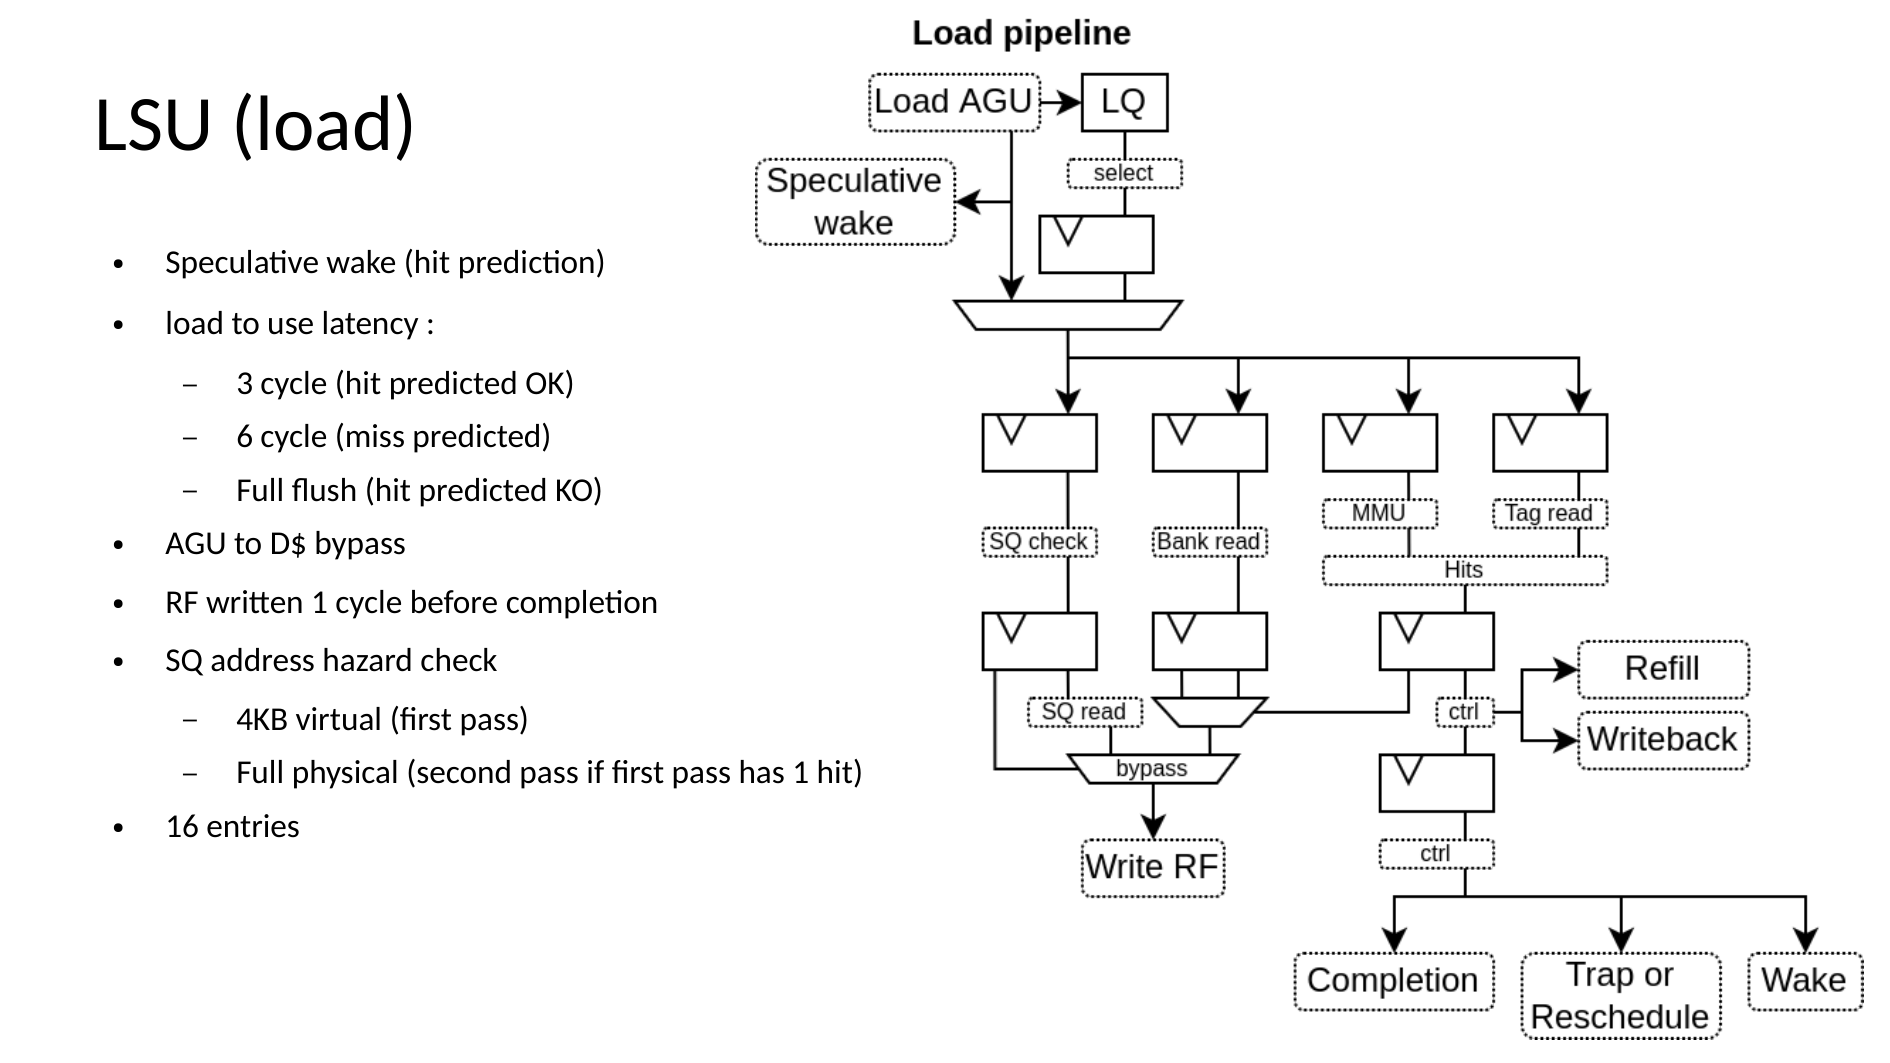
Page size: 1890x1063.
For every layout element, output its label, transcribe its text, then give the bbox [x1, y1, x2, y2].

title LSU (load) [94, 42, 755, 220]
picture [755, 0, 1864, 1040]
list Speculative wake (hit prediction) load to use latency : 3 cycle (hit predicted OK) 6 cycle (miss predicted) Full flush (hit predicted KO) AGU to D$ bypass RF written 1 cycle before completion SQ address hazard check 4KB virtual (first pass) Full physical (second pass if first pass has 1 hit) 16 entries [94, 248, 1878, 1063]
